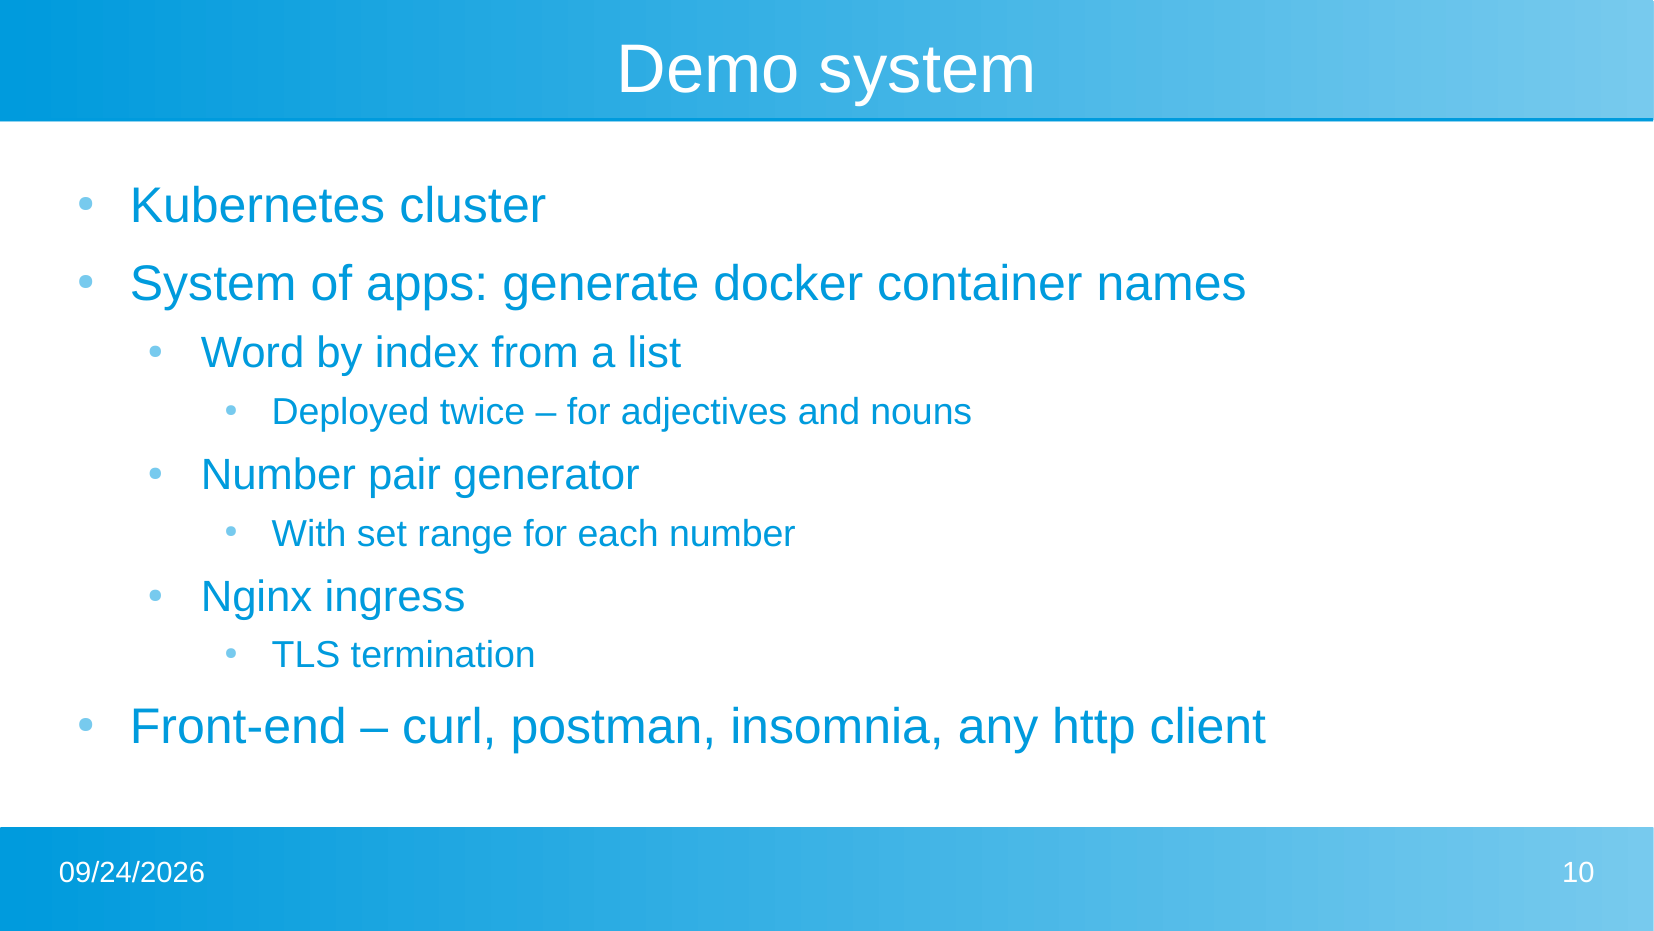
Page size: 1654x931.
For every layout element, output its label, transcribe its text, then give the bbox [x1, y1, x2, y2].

list Kubernetes cluster System of apps: generate docker container names Word by index from a list Deployed twice – for adjectives and nouns Number pair generator With set range for each number Nginx ingress TLS termination Front-end – curl, postman, insomnia, any http client [59, 177, 1595, 768]
title Demo system [59, 29, 1595, 108]
